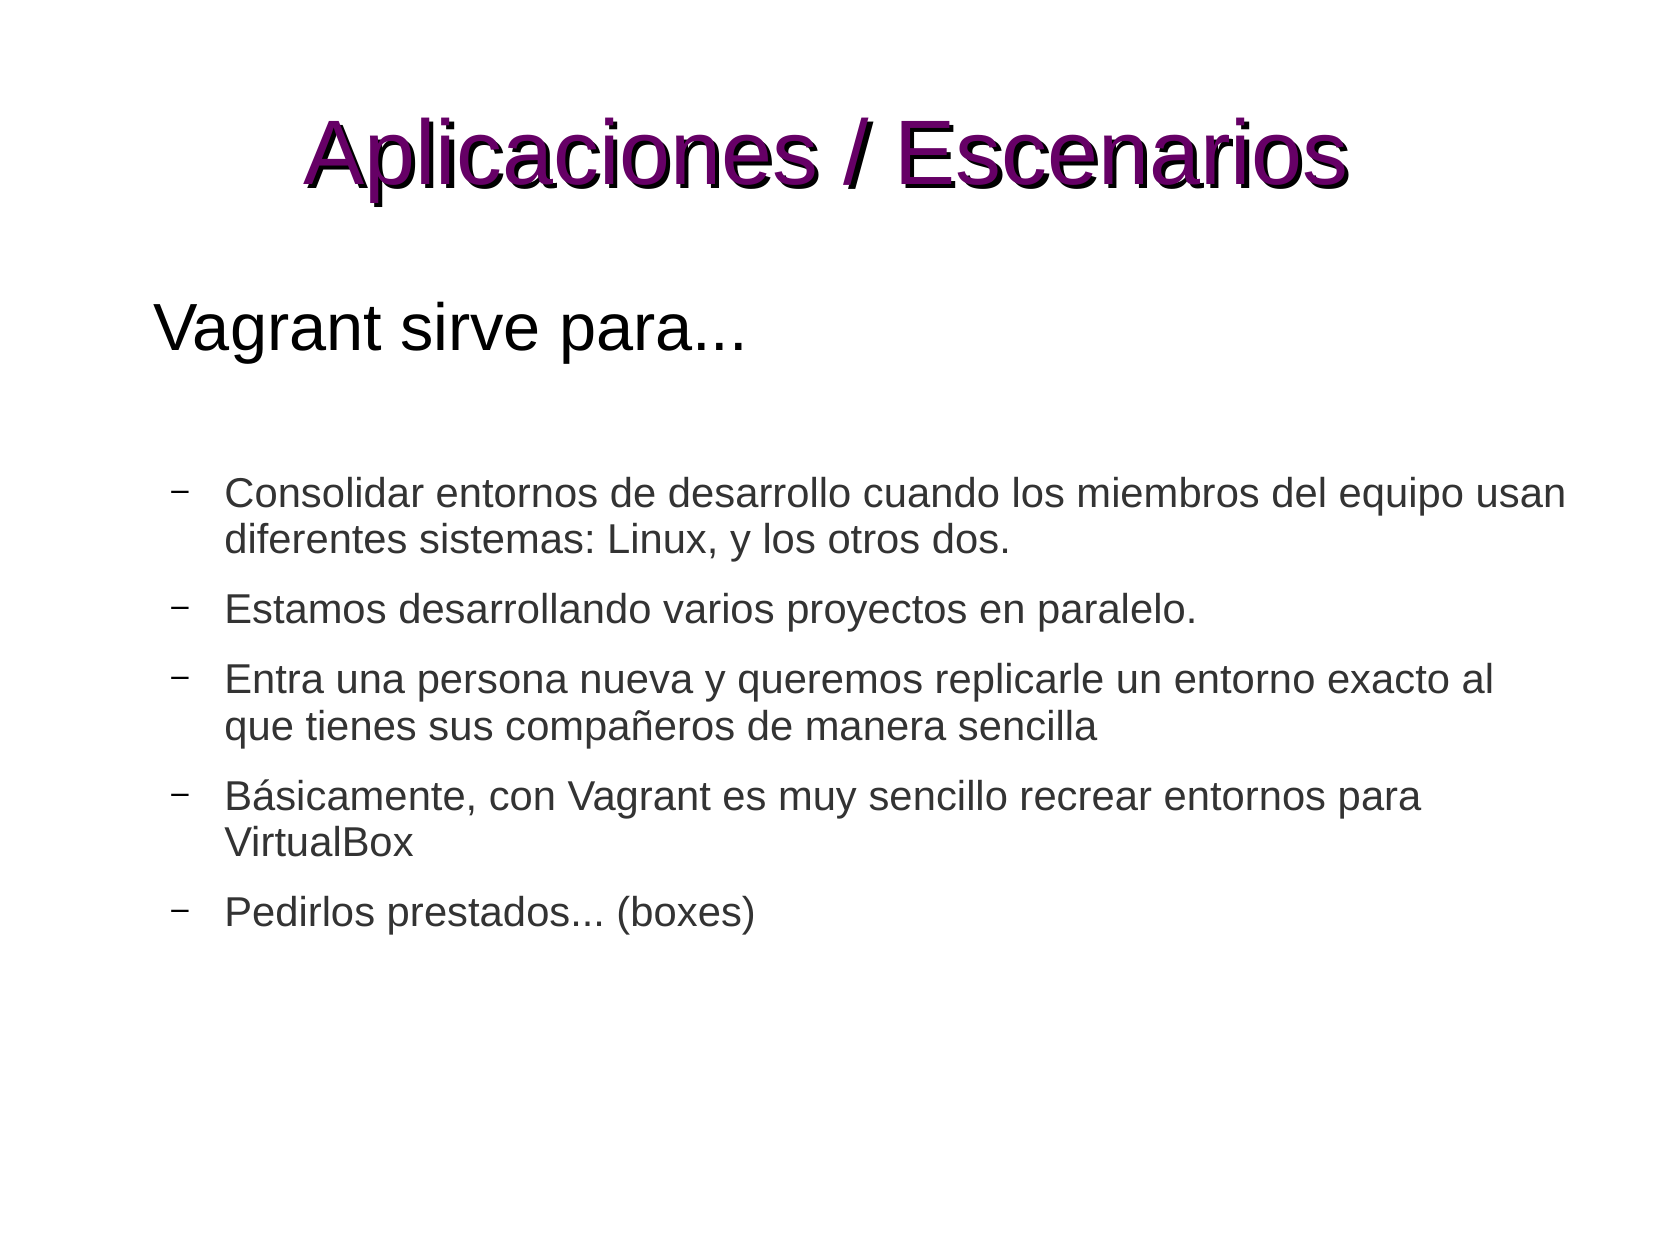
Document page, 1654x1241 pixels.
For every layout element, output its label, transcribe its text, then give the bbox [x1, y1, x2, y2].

list Vagrant sirve para... Consolidar entornos de desarrollo cuando los miembros del equipo usan diferentes sistemas: Linux, y los otros dos. Estamos desarrollando varios proyectos en paralelo. Entra una persona nueva y queremos replicarle un entorno exacto al que tienes sus compañeros de manera sencilla Básicamente, con Vagrant es muy sencillo recrear entornos para VirtualBox Pedirlos prestados... (boxes) [82, 290, 1571, 1010]
title Aplicaciones / Escenarios [82, 49, 1571, 257]
